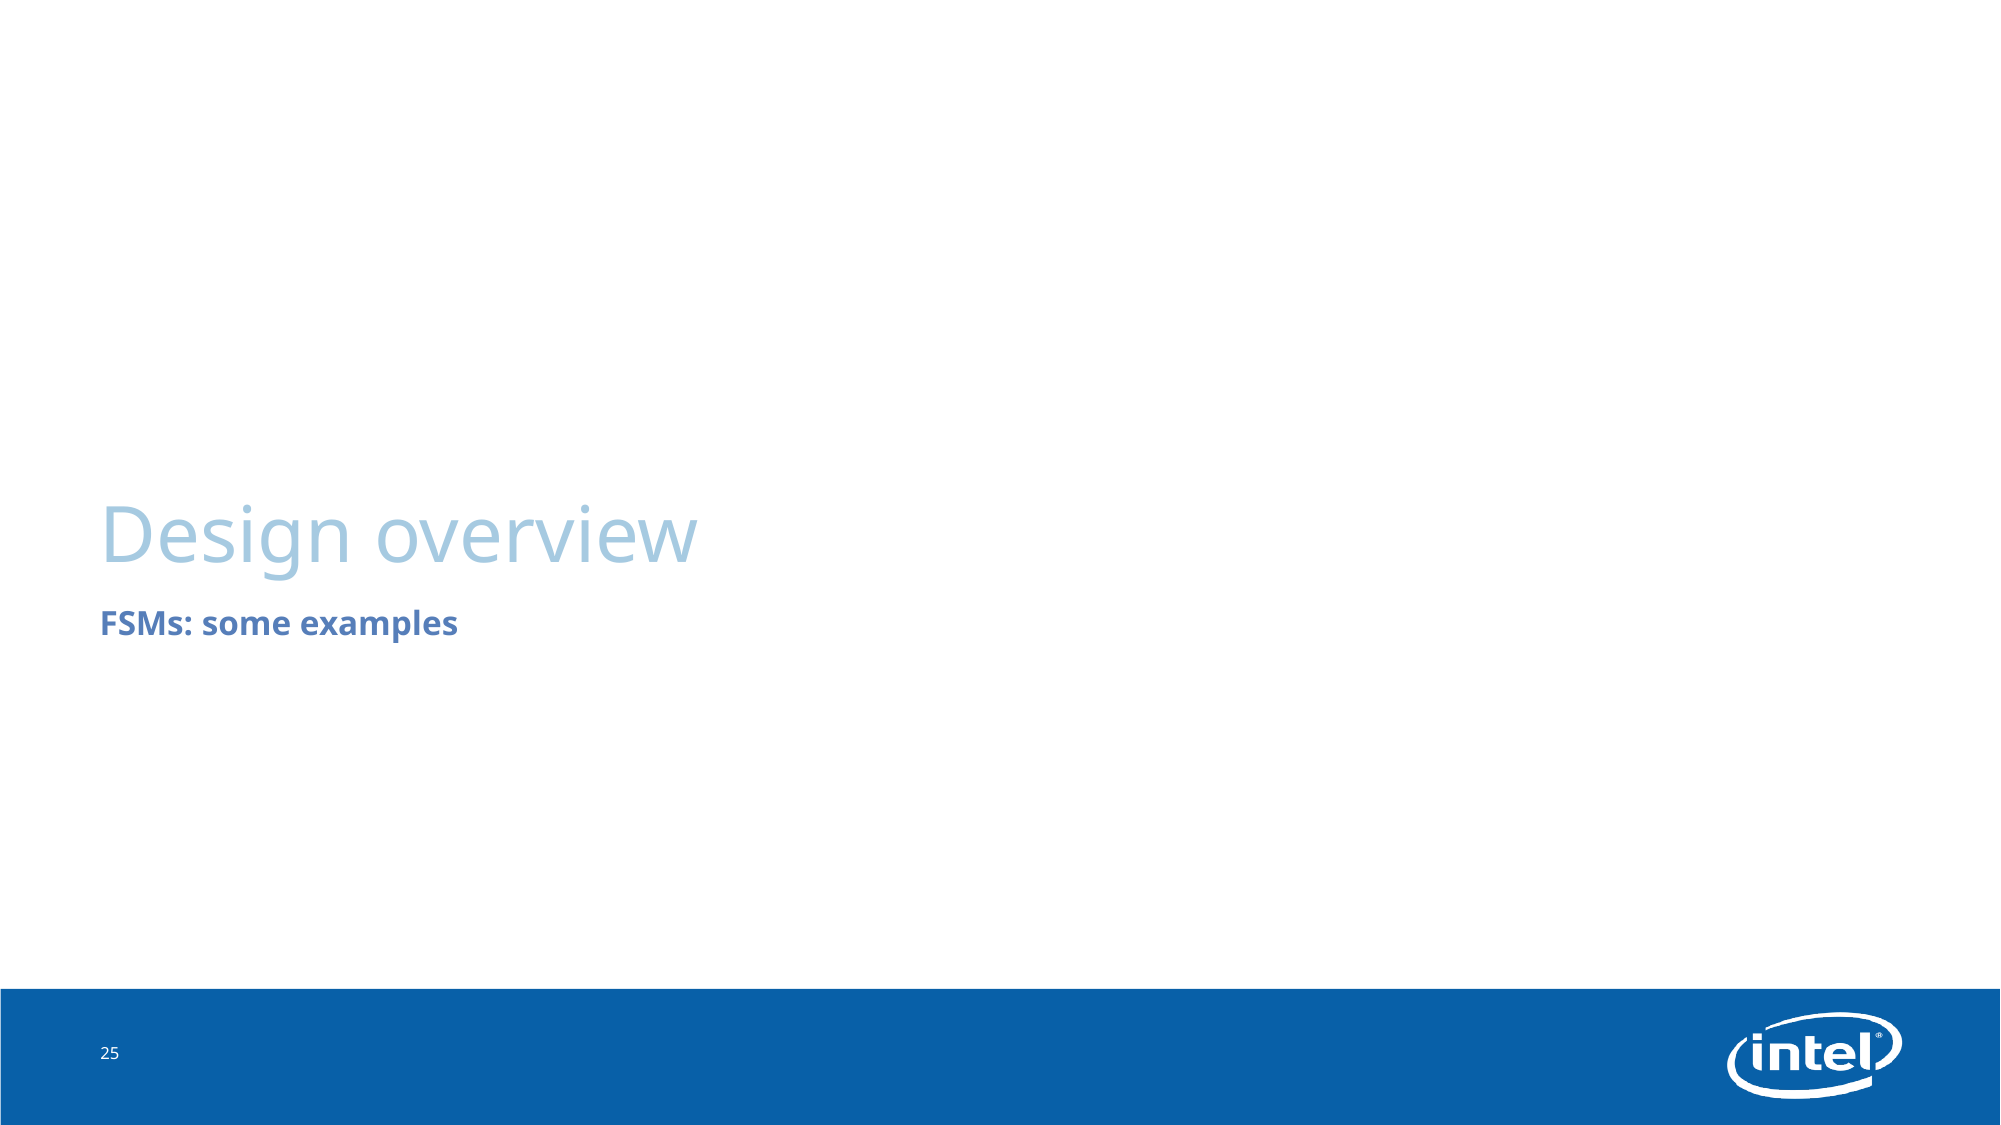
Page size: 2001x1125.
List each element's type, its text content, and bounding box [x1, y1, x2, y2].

title Design overview [99, 354, 1800, 578]
slide_number <number> [100, 1042, 192, 1093]
list FSMs: some examples [99, 602, 1800, 849]
picture [1725, 1011, 1904, 1101]
